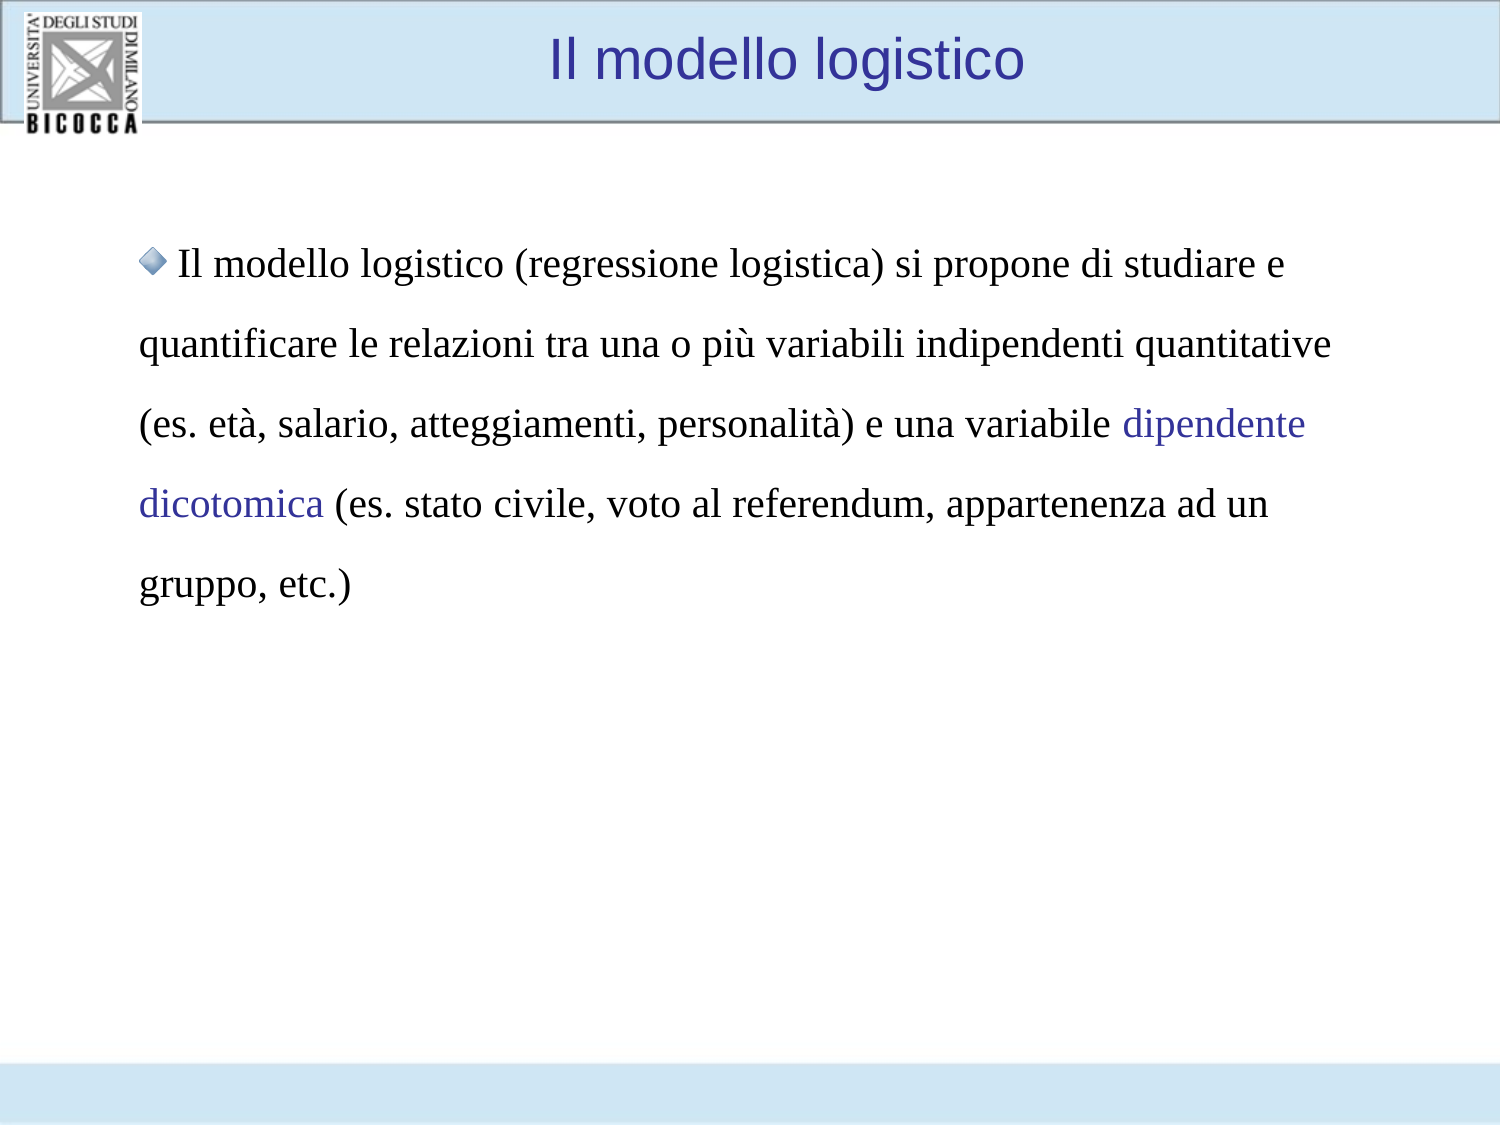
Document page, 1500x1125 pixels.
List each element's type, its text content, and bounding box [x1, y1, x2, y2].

text_box Il modello logistico (regressione logistica) si propone di studiare e quantificare le relazioni tra una o più variabili indipendenti quantitative (es. età, salario, atteggiamenti, personalità) e una variabile dipendente dicotomica (es. stato civile, voto al referendum, appartenenza ad un gruppo, etc.) [123, 198, 1368, 747]
picture [0, 0, 1500, 1125]
title Il modello logistico [113, 0, 1463, 158]
